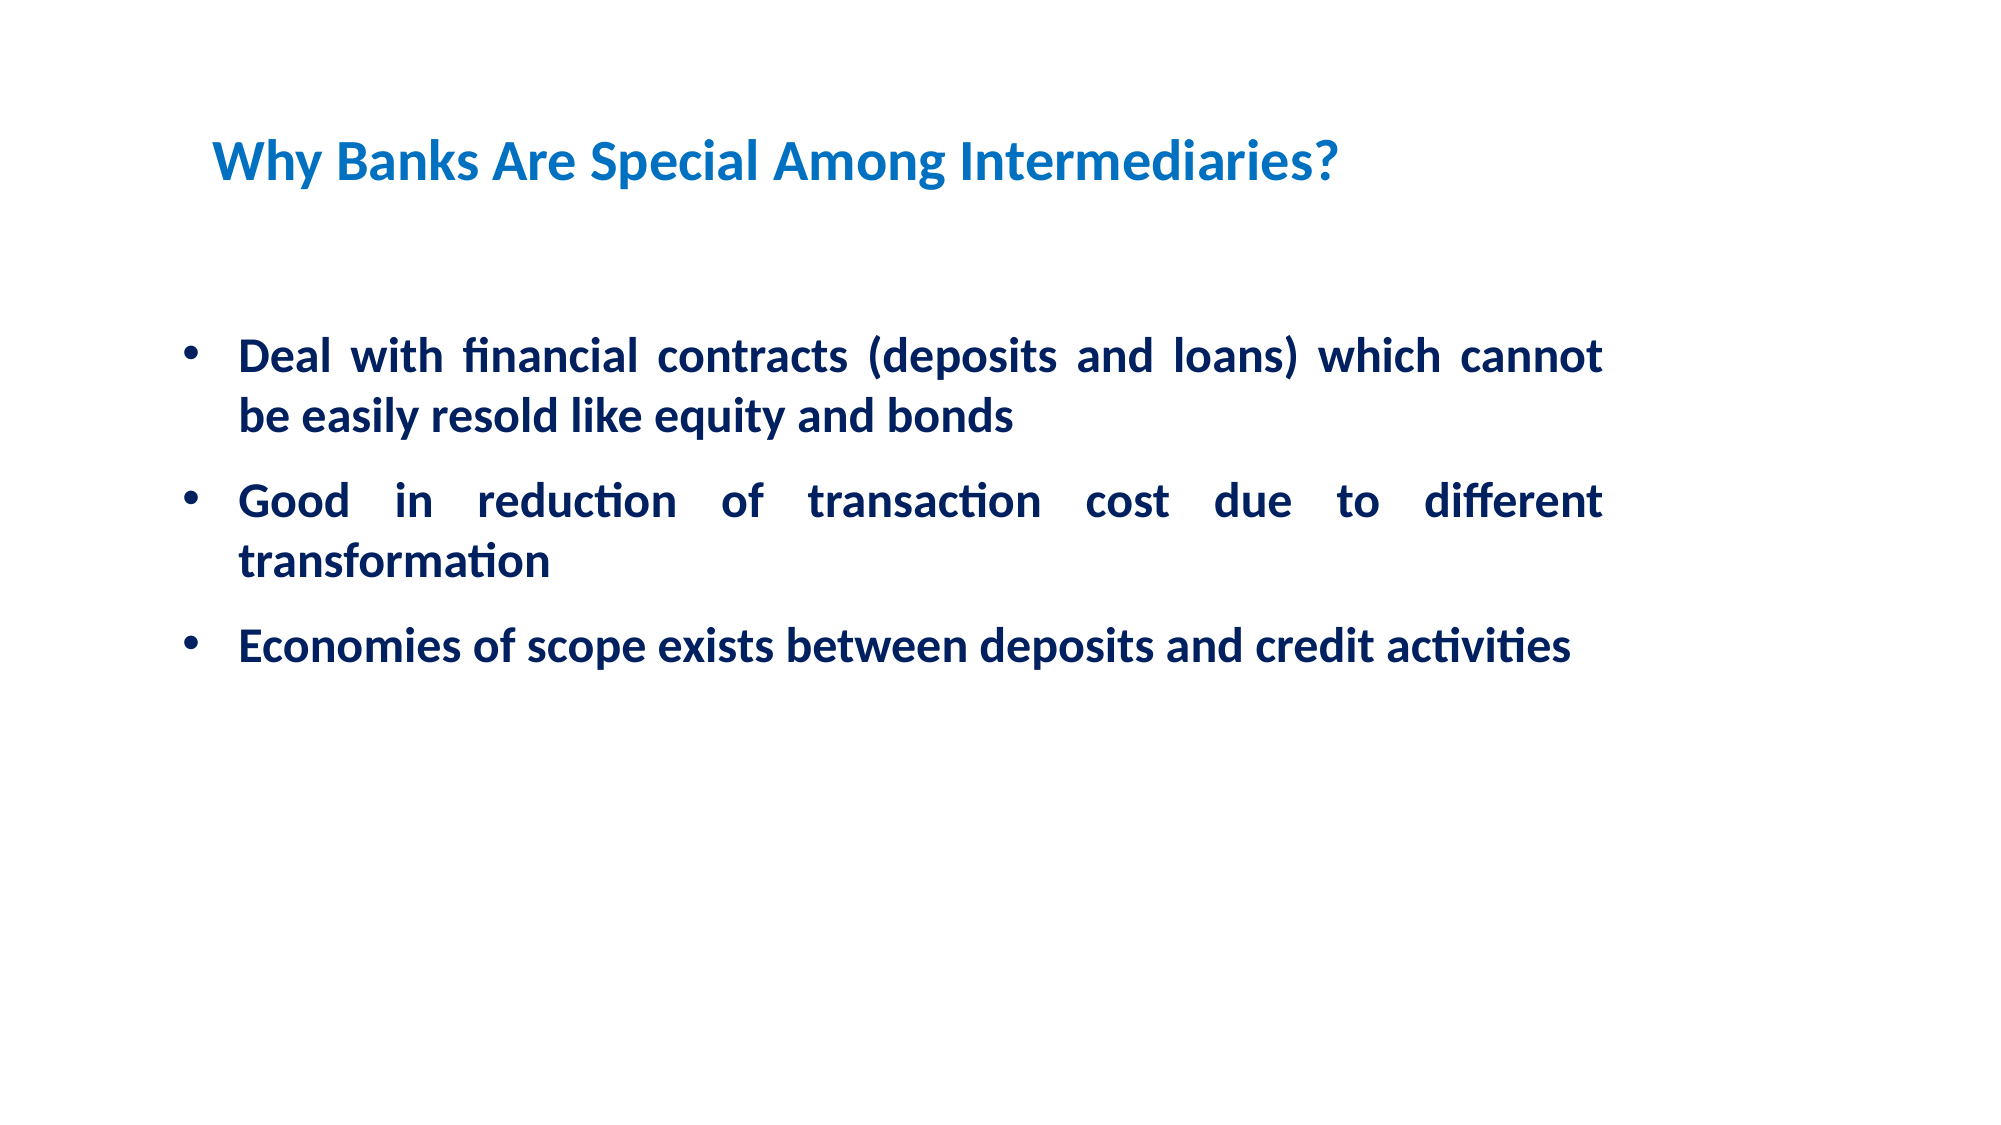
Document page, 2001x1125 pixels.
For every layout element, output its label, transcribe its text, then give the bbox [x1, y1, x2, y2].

text_box Deal with financial contracts (deposits and loans) which cannot be easily resold like equity and bonds Good in reduction of transaction cost due to different transformation Economies of scope exists between deposits and credit activities [167, 315, 1620, 680]
text_box Why Banks Are Special Among Intermediaries? [197, 114, 1724, 200]
